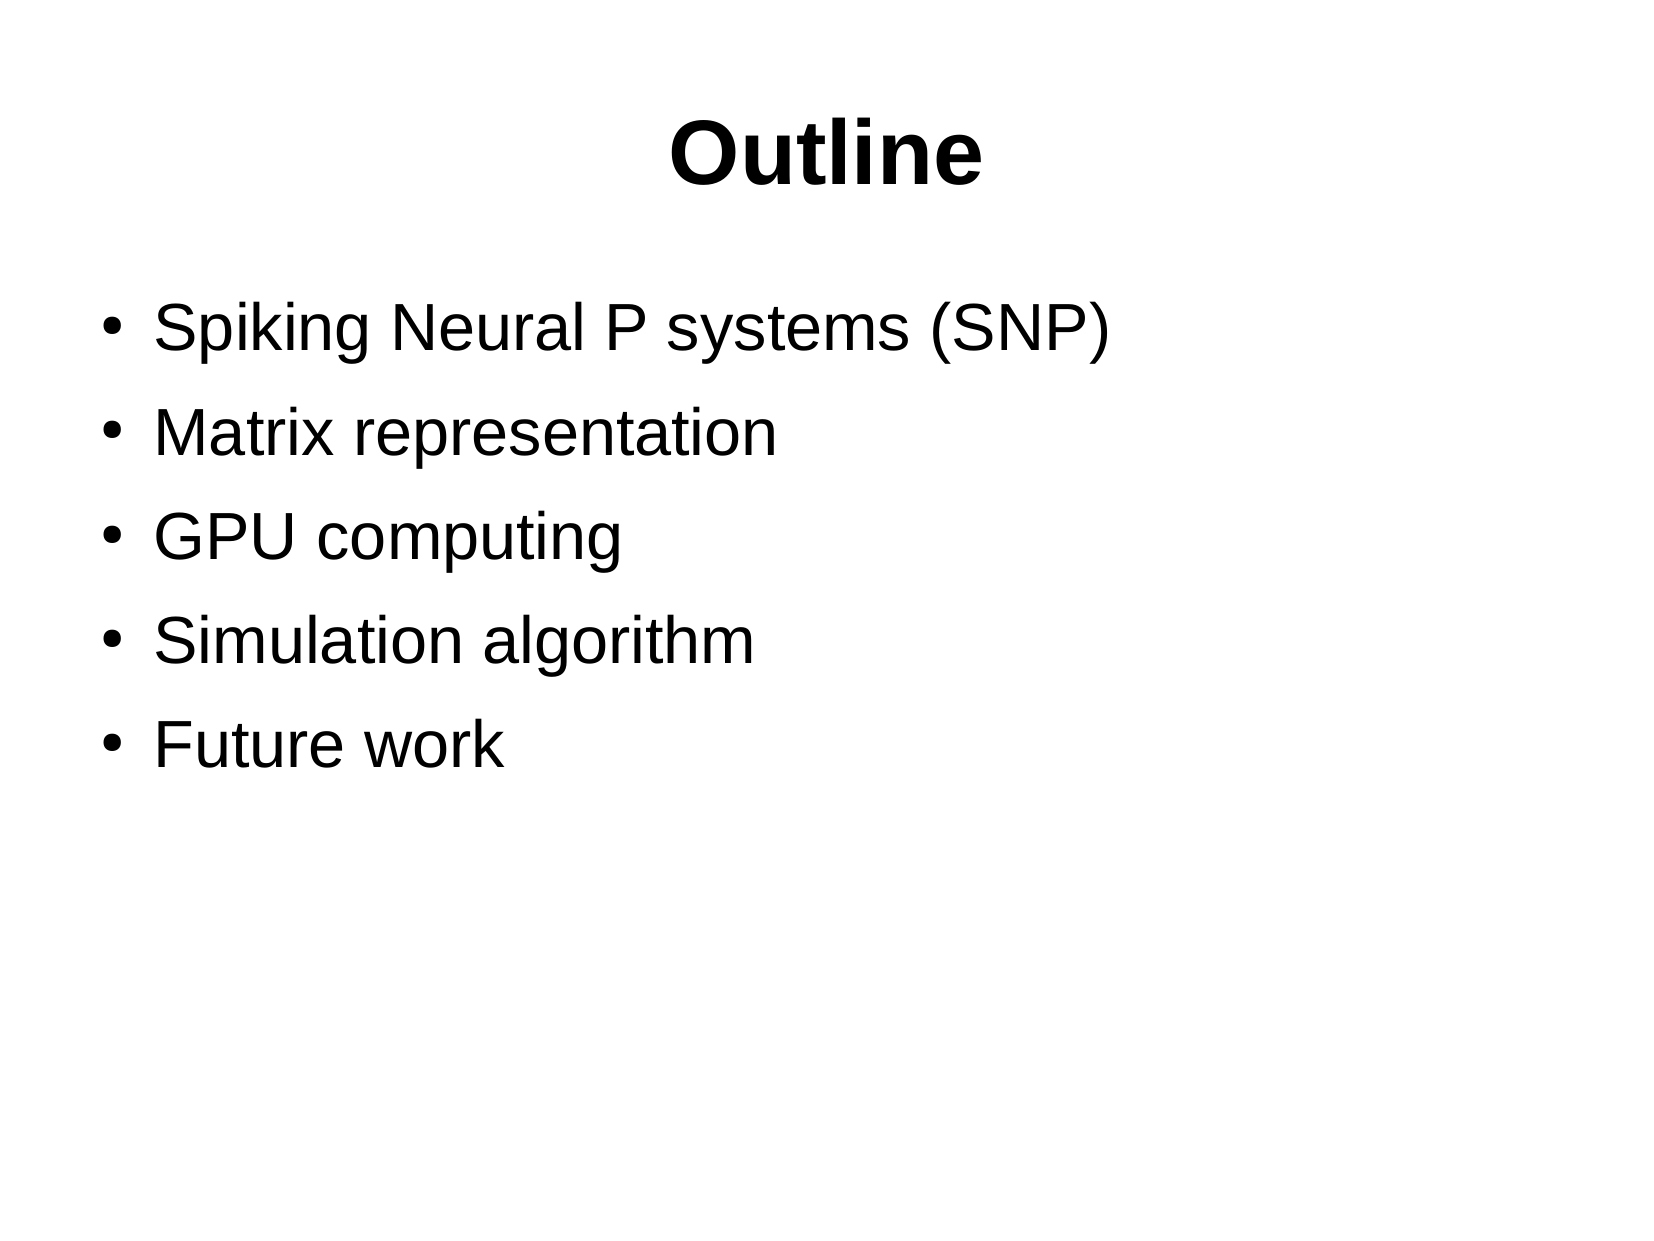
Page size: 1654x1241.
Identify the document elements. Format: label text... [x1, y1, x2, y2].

list Spiking Neural P systems (SNP) Matrix representation GPU computing Simulation algorithm Future work [82, 290, 1571, 1109]
title Outline [82, 49, 1571, 257]
